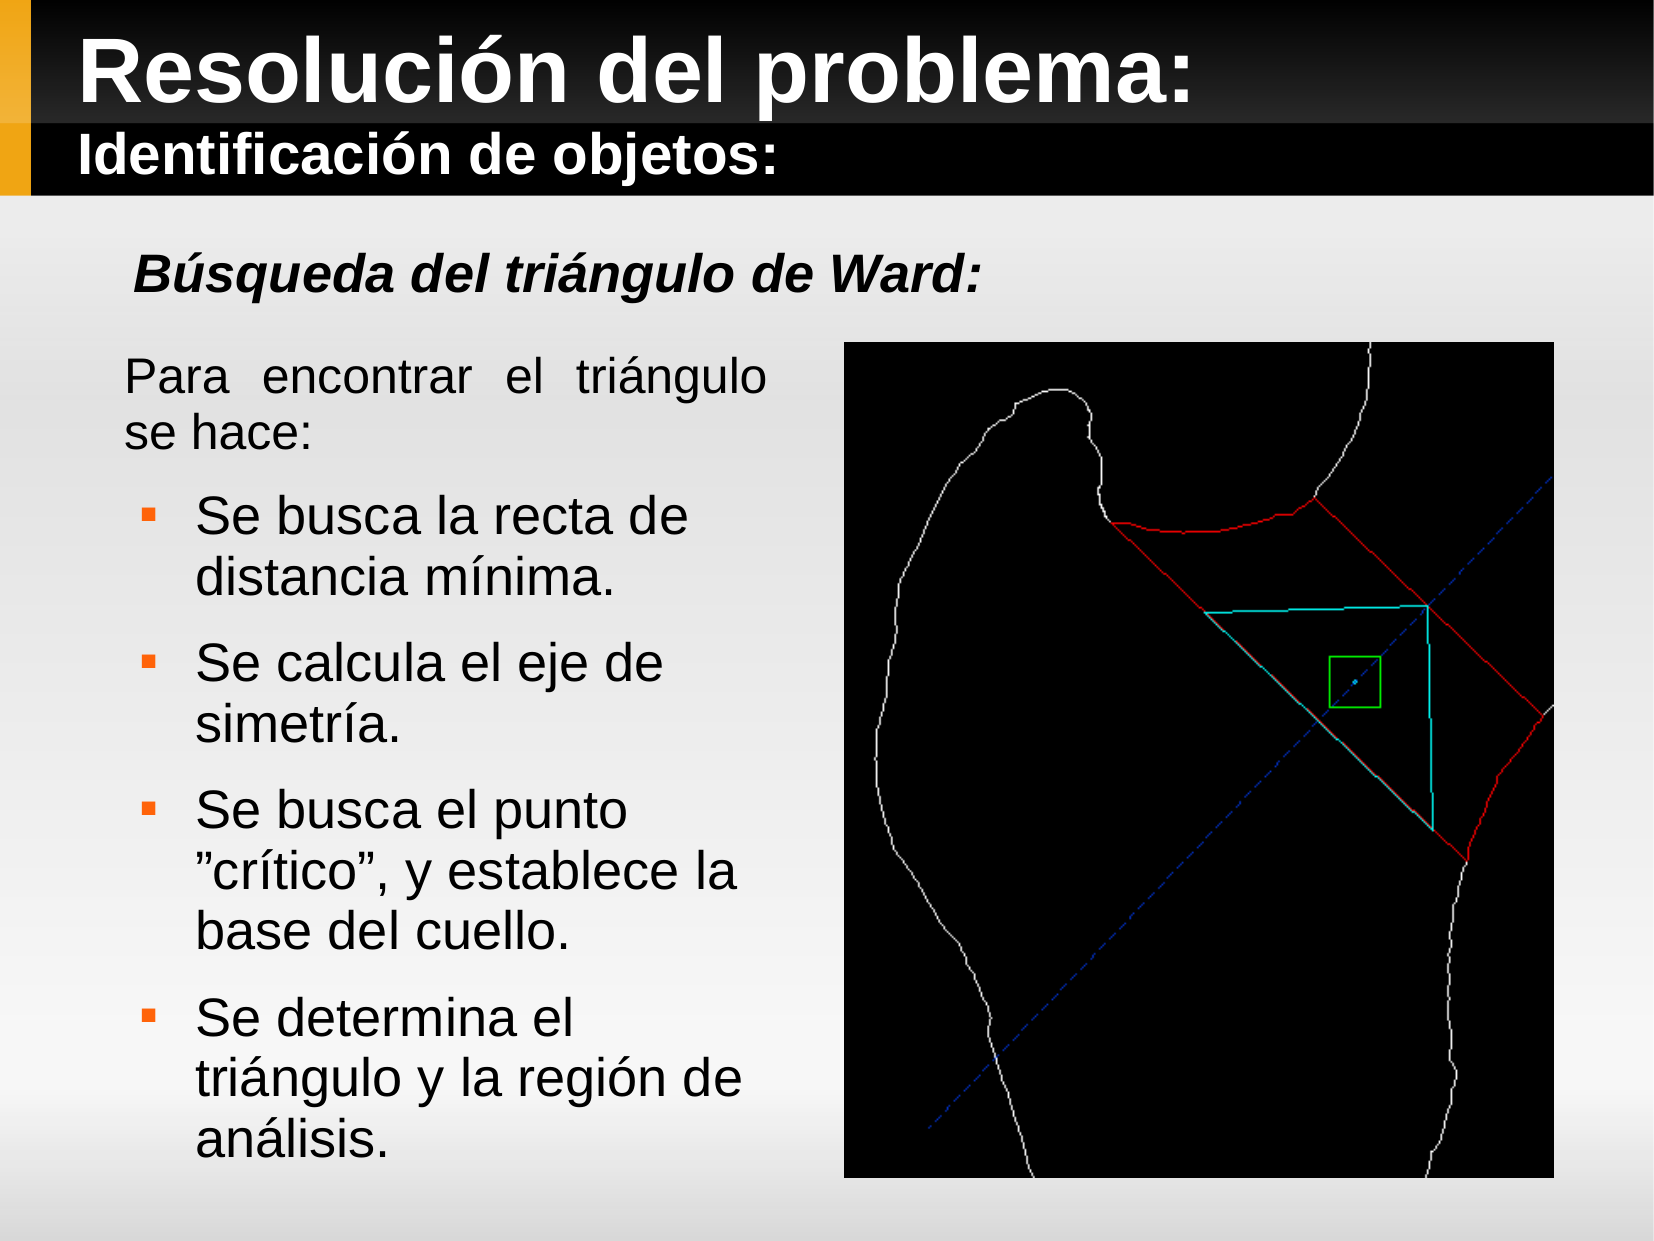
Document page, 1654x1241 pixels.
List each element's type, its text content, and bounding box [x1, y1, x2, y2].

list Para encontrar el triángulo se hace: Se busca la recta de distancia mínima. Se calcula el eje de simetría. Se busca el punto ”crítico”, y establece la base del cuello. Se determina el triángulo y la región de análisis. [124, 348, 768, 1169]
text_box Búsqueda del triángulo de Ward: [118, 236, 1477, 312]
picture [0, 0, 1654, 1241]
title Resolución del problema: Identificación de objetos: [77, 0, 1566, 208]
